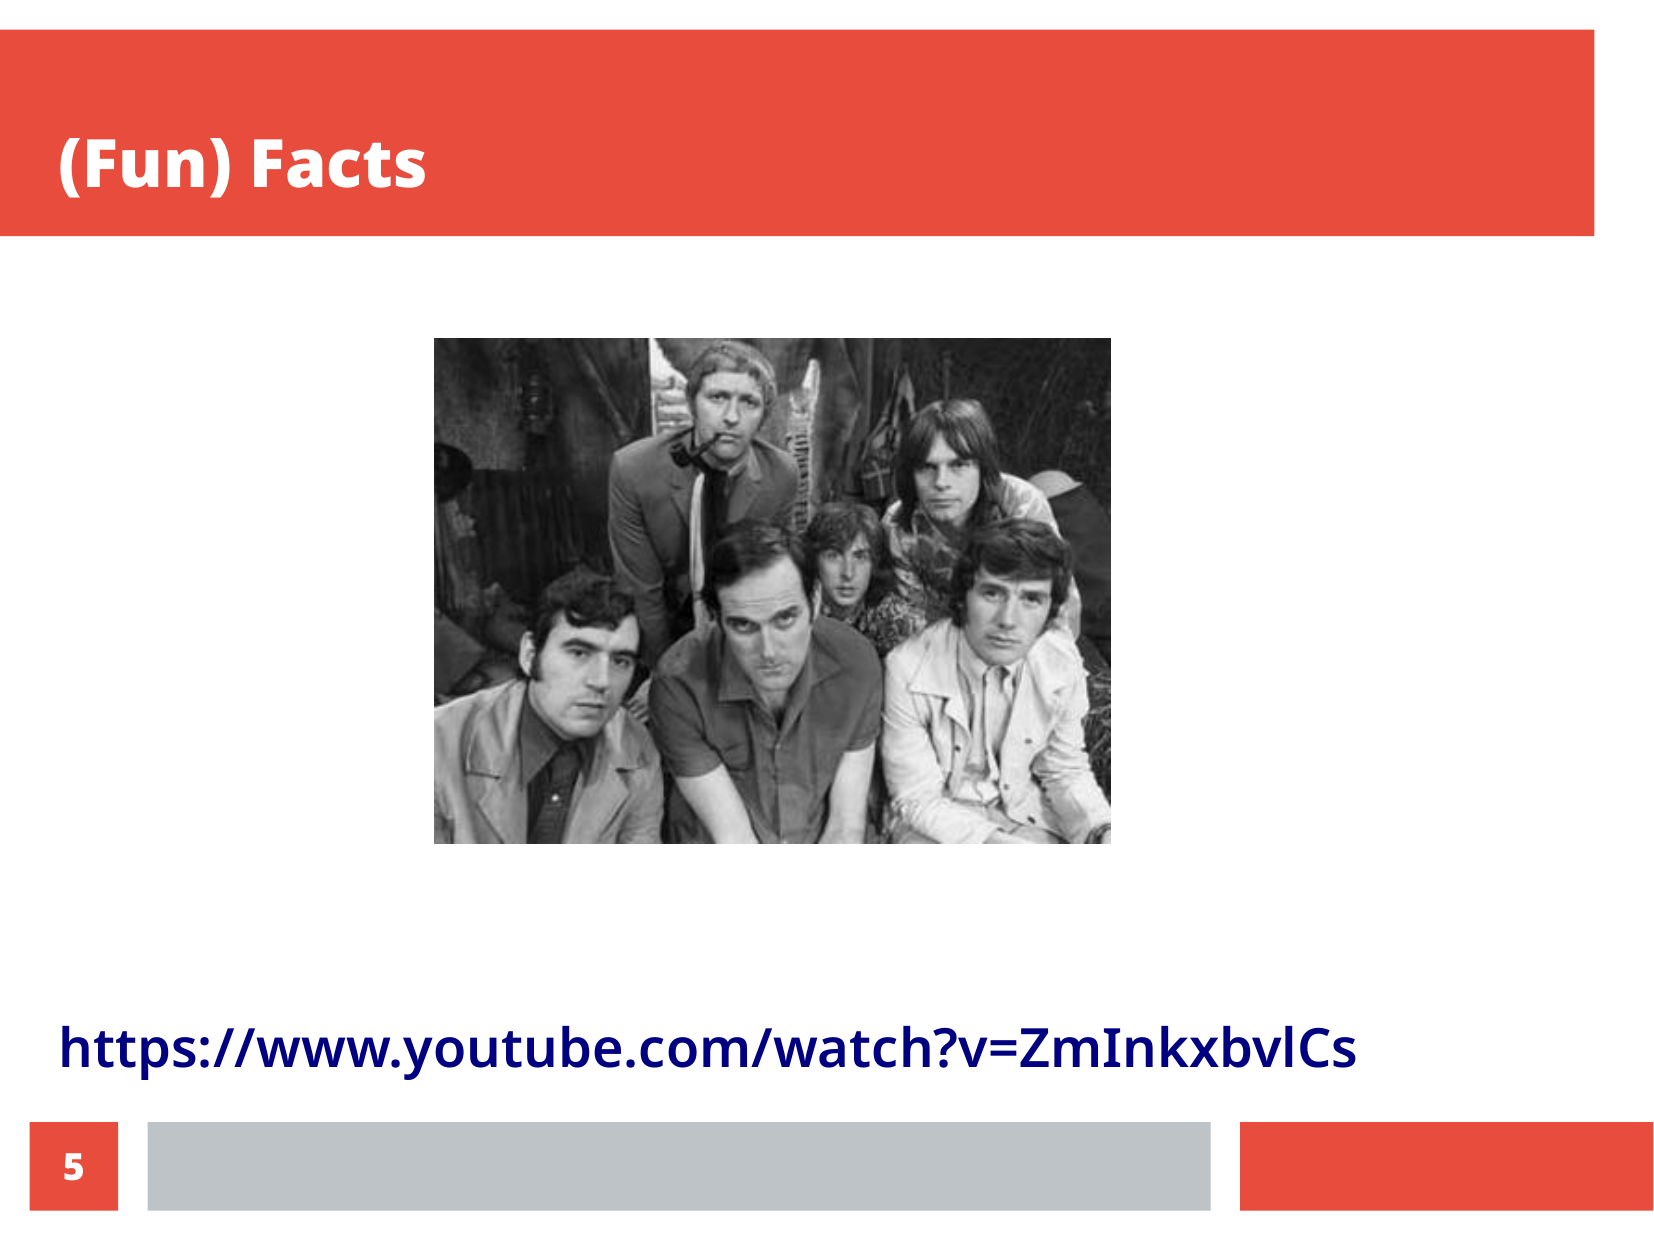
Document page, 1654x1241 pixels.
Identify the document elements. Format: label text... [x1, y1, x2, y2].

list https://www.youtube.com/watch?v=ZmInkxbvlCs [59, 324, 1565, 1093]
picture [434, 338, 1111, 844]
title (Fun) Facts [59, 59, 1595, 207]
